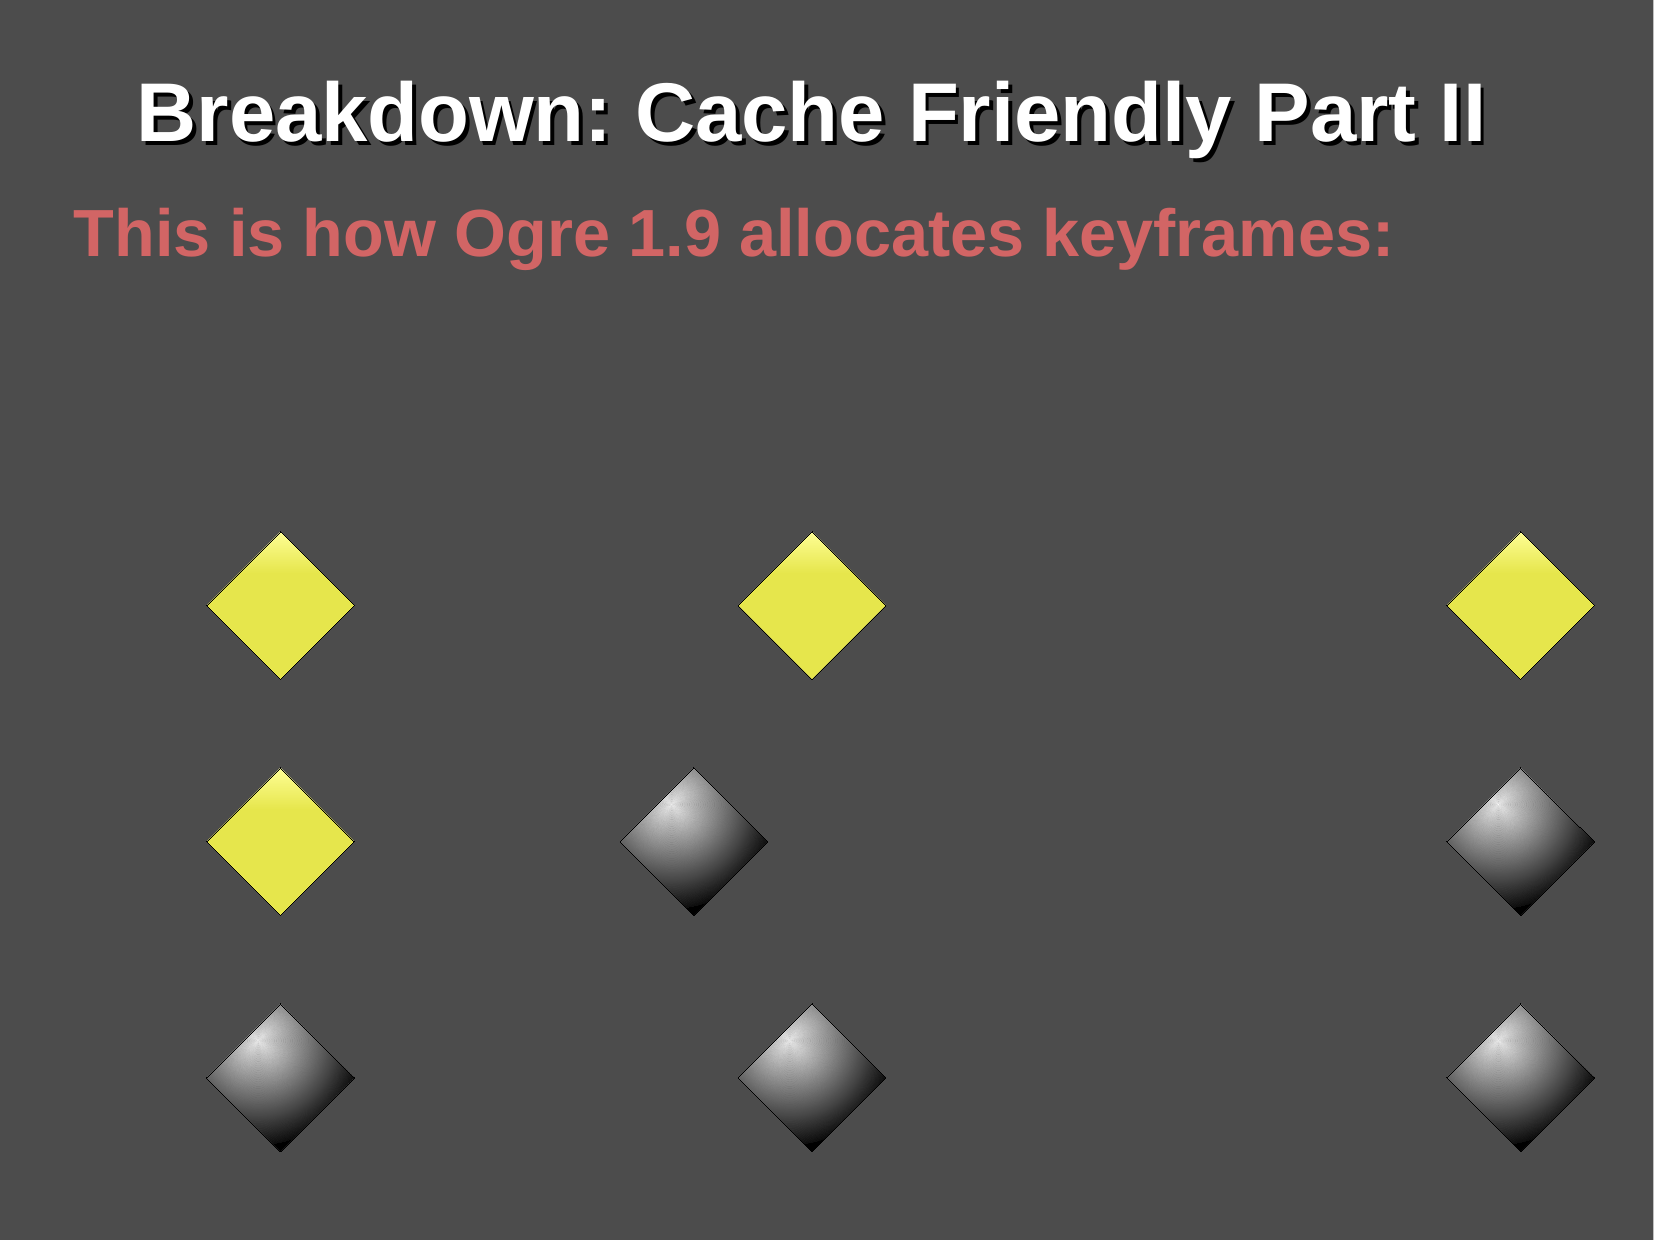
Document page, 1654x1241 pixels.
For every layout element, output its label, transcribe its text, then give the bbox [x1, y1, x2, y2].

text_box [206, 1003, 355, 1152]
text_box [206, 767, 355, 916]
text_box [738, 1003, 886, 1152]
text_box [738, 531, 886, 680]
text_box [1446, 531, 1595, 680]
text_box Breakdown: Cache Friendly Part II [88, 59, 1536, 168]
text_box [1446, 767, 1595, 916]
text_box This is how Ogre 1.9 allocates keyframes: [59, 188, 1565, 279]
text_box [620, 767, 768, 916]
text_box [206, 531, 355, 680]
text_box [1446, 1003, 1595, 1152]
